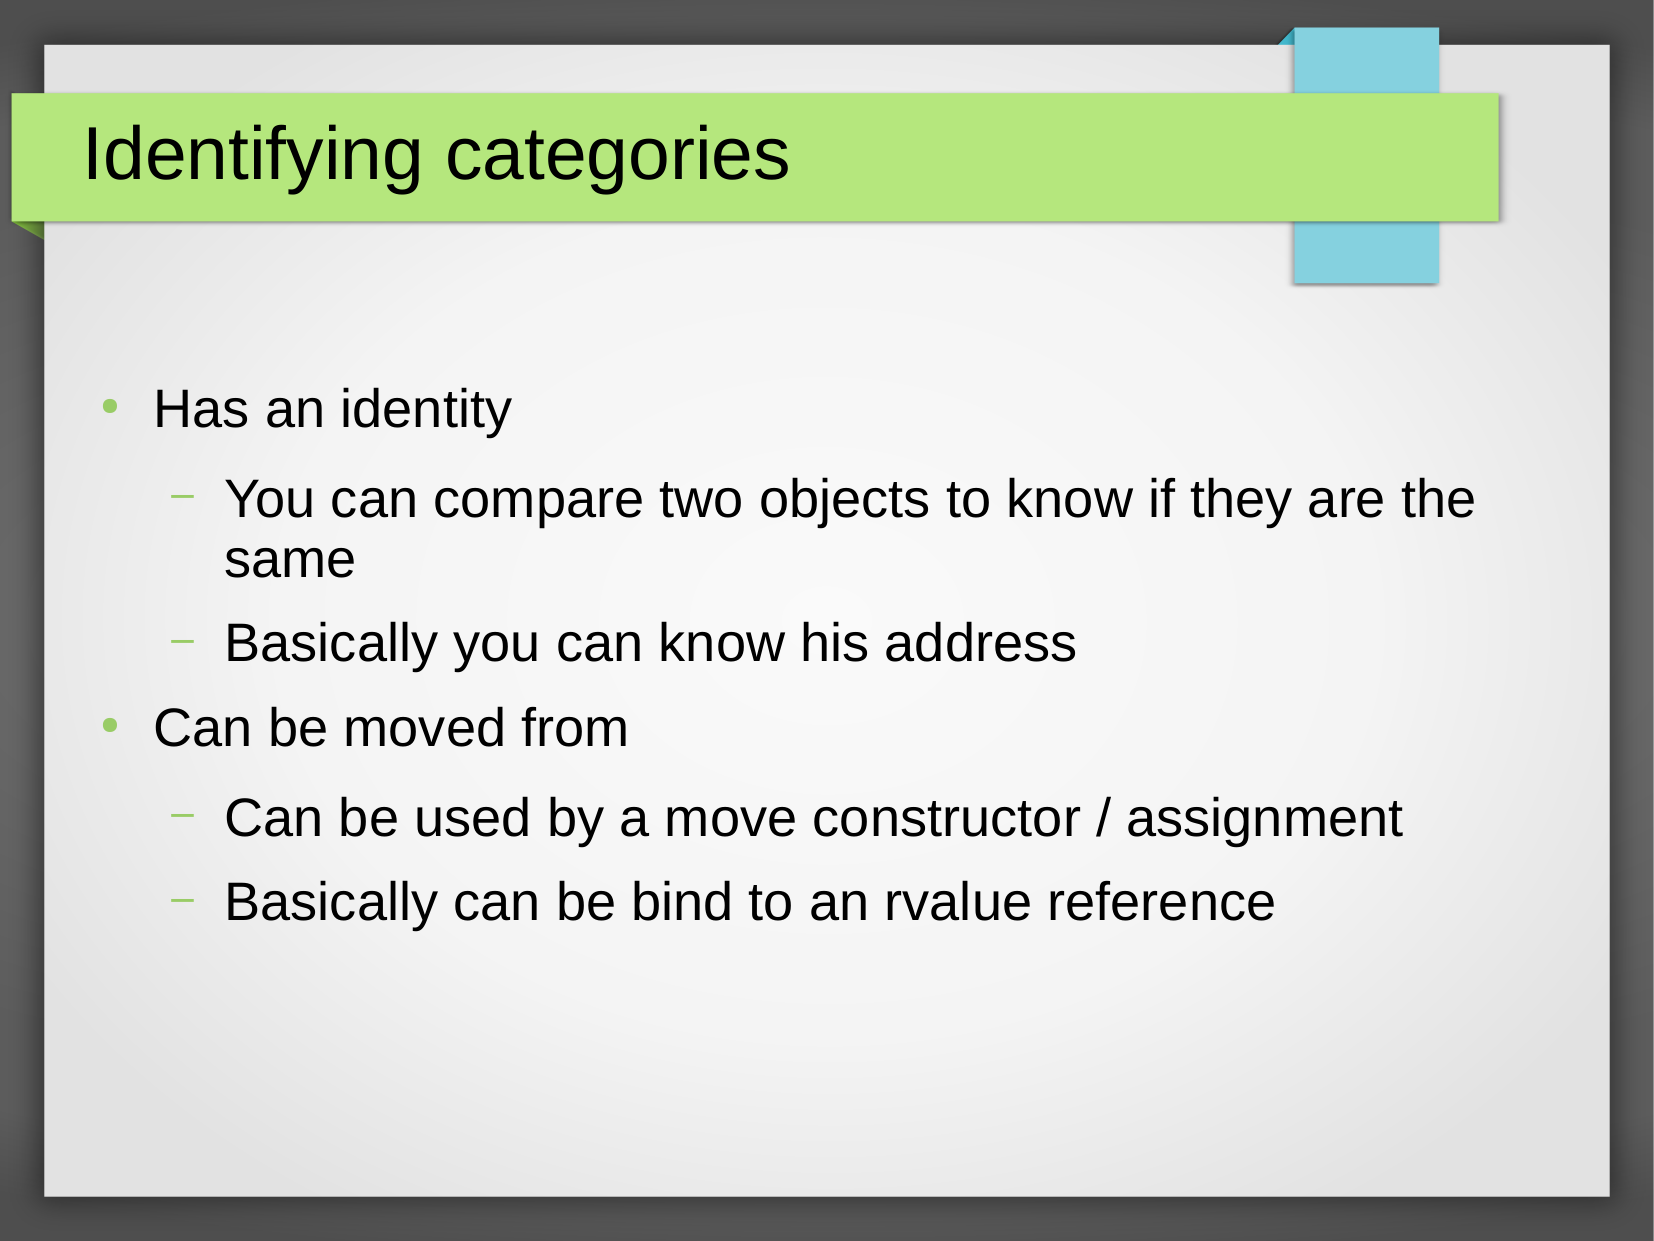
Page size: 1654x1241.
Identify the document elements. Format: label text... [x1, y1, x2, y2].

title Identifying categories [82, 94, 1264, 213]
picture [0, 0, 1654, 1241]
list Has an identity You can compare two objects to know if they are the same Basically you can know his address Can be moved from Can be used by a move constructor / assignment Basically can be bind to an rvalue reference [82, 295, 1571, 1015]
